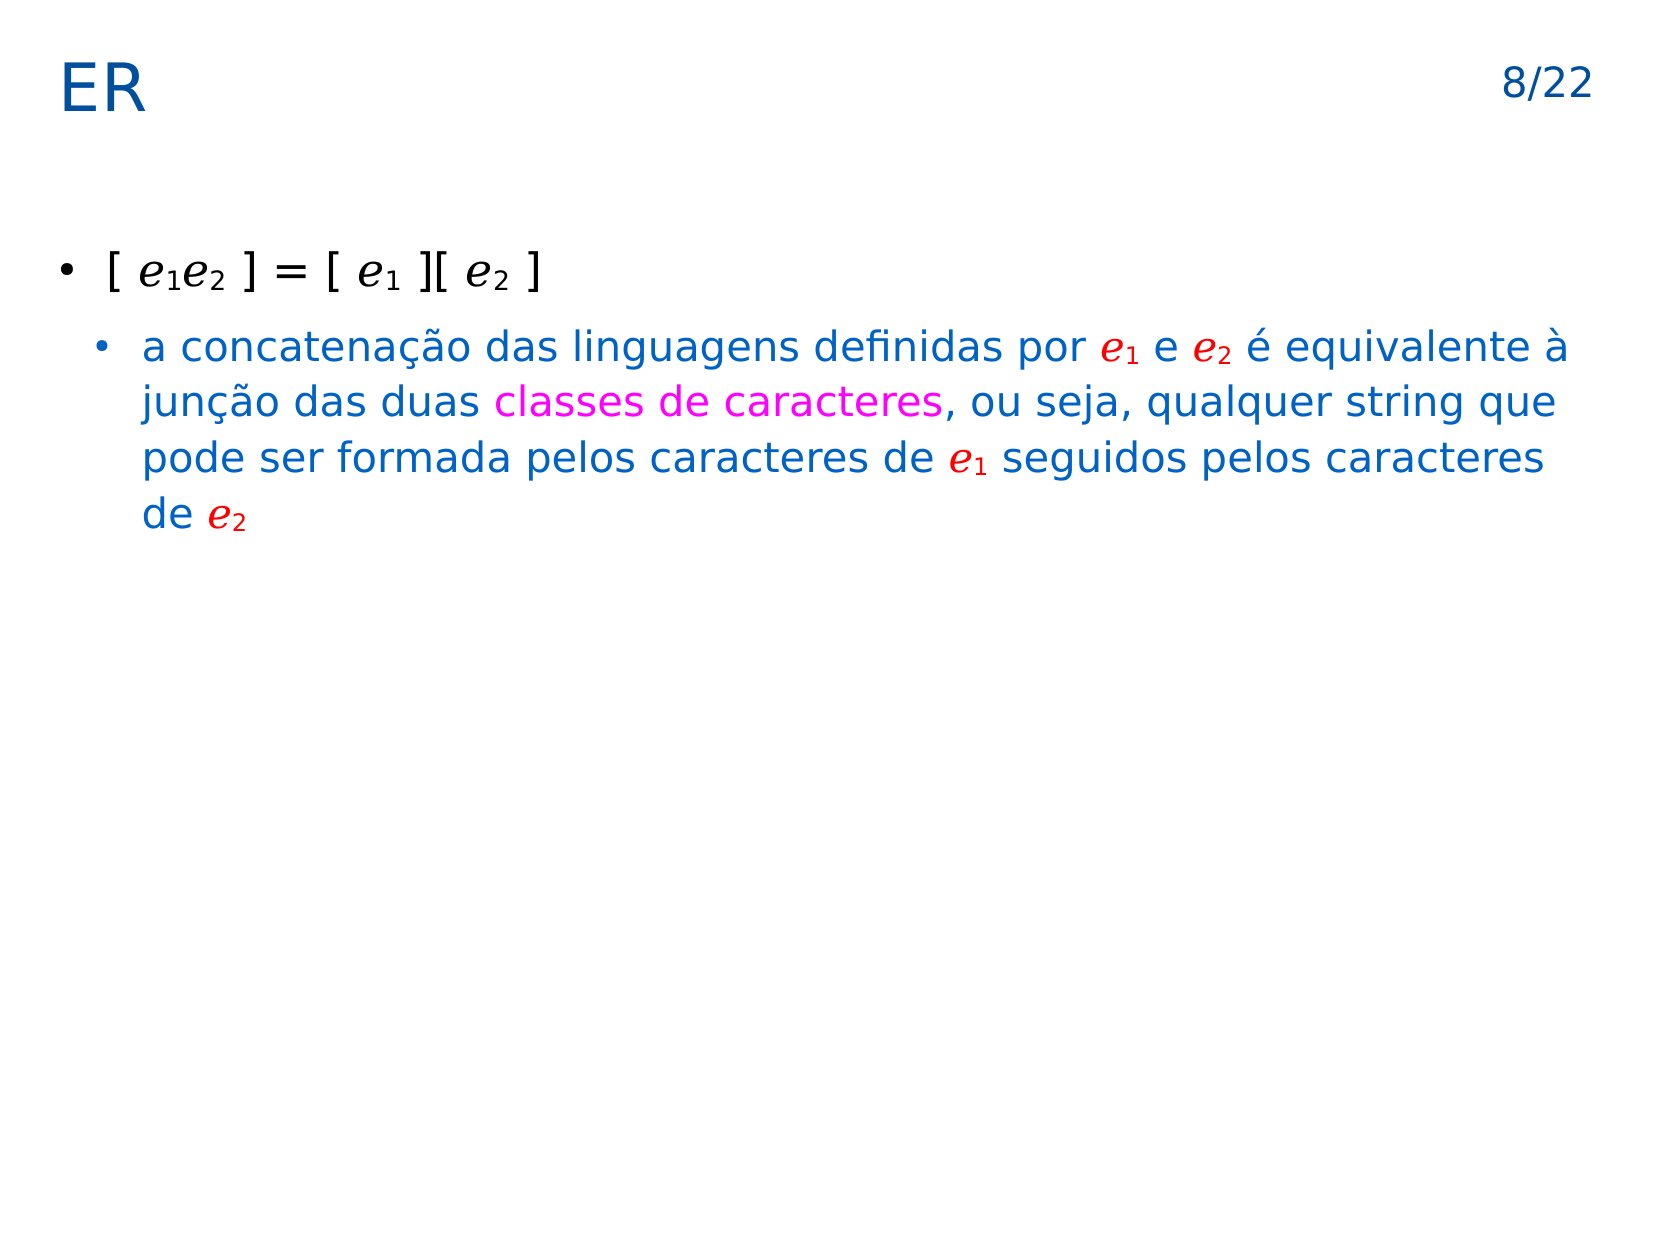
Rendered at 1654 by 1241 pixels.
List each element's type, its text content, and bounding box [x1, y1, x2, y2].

title ER [59, 29, 1625, 148]
list [ ℯ1ℯ2 ] = [ ℯ1 ][ ℯ2 ] a concatenação das linguagens definidas por ℯ1 e ℯ2 é equivalente à junção das duas classes de caracteres, ou seja, qualquer string que pode ser formada pelos caracteres de ℯ1 seguidos pelos caracteres de ℯ2 [59, 236, 1595, 1211]
